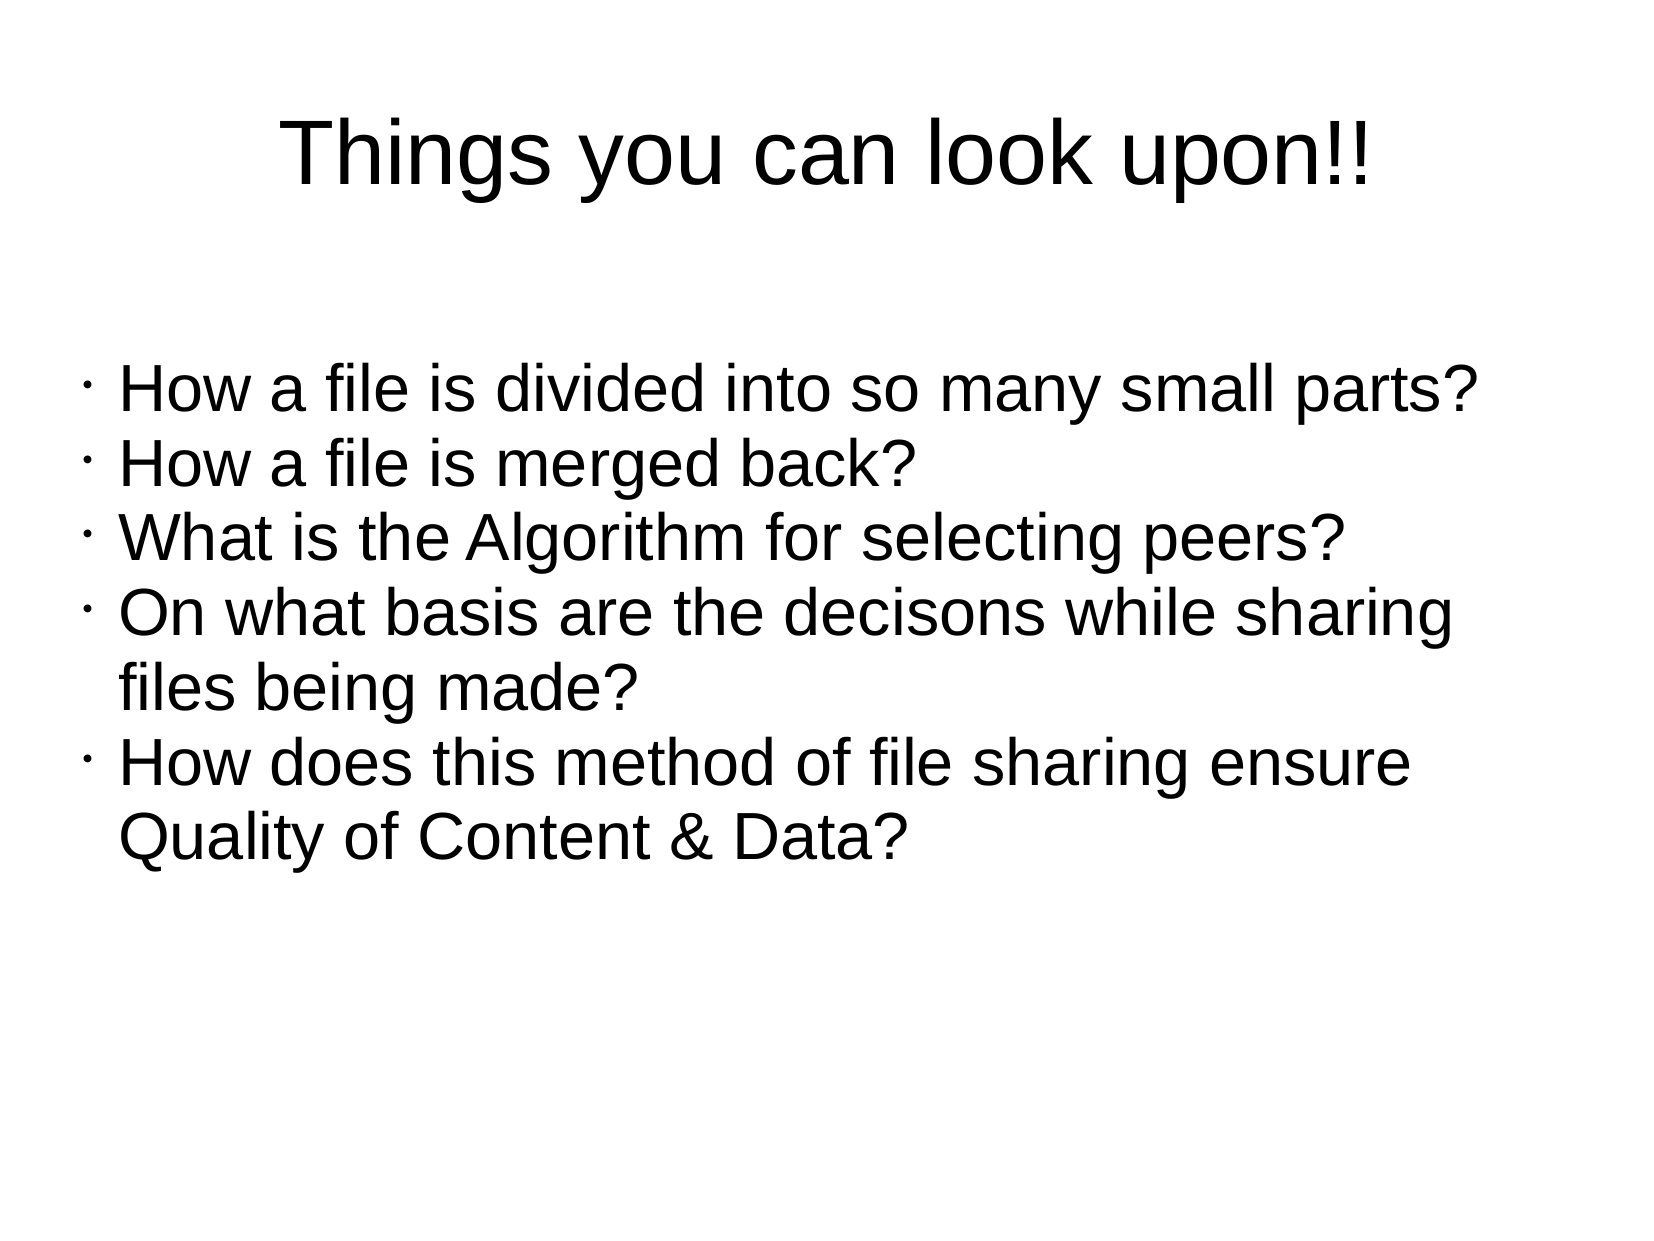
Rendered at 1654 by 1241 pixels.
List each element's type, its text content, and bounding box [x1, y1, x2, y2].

title Things you can look upon!! [82, 49, 1571, 257]
subtitle How a file is divided into so many small parts? How a file is merged back? What is the Algorithm for selecting peers? On what basis are the decisons while sharing files being made? How does this method of file sharing ensure Quality of Content & Data? [82, 275, 1571, 1024]
